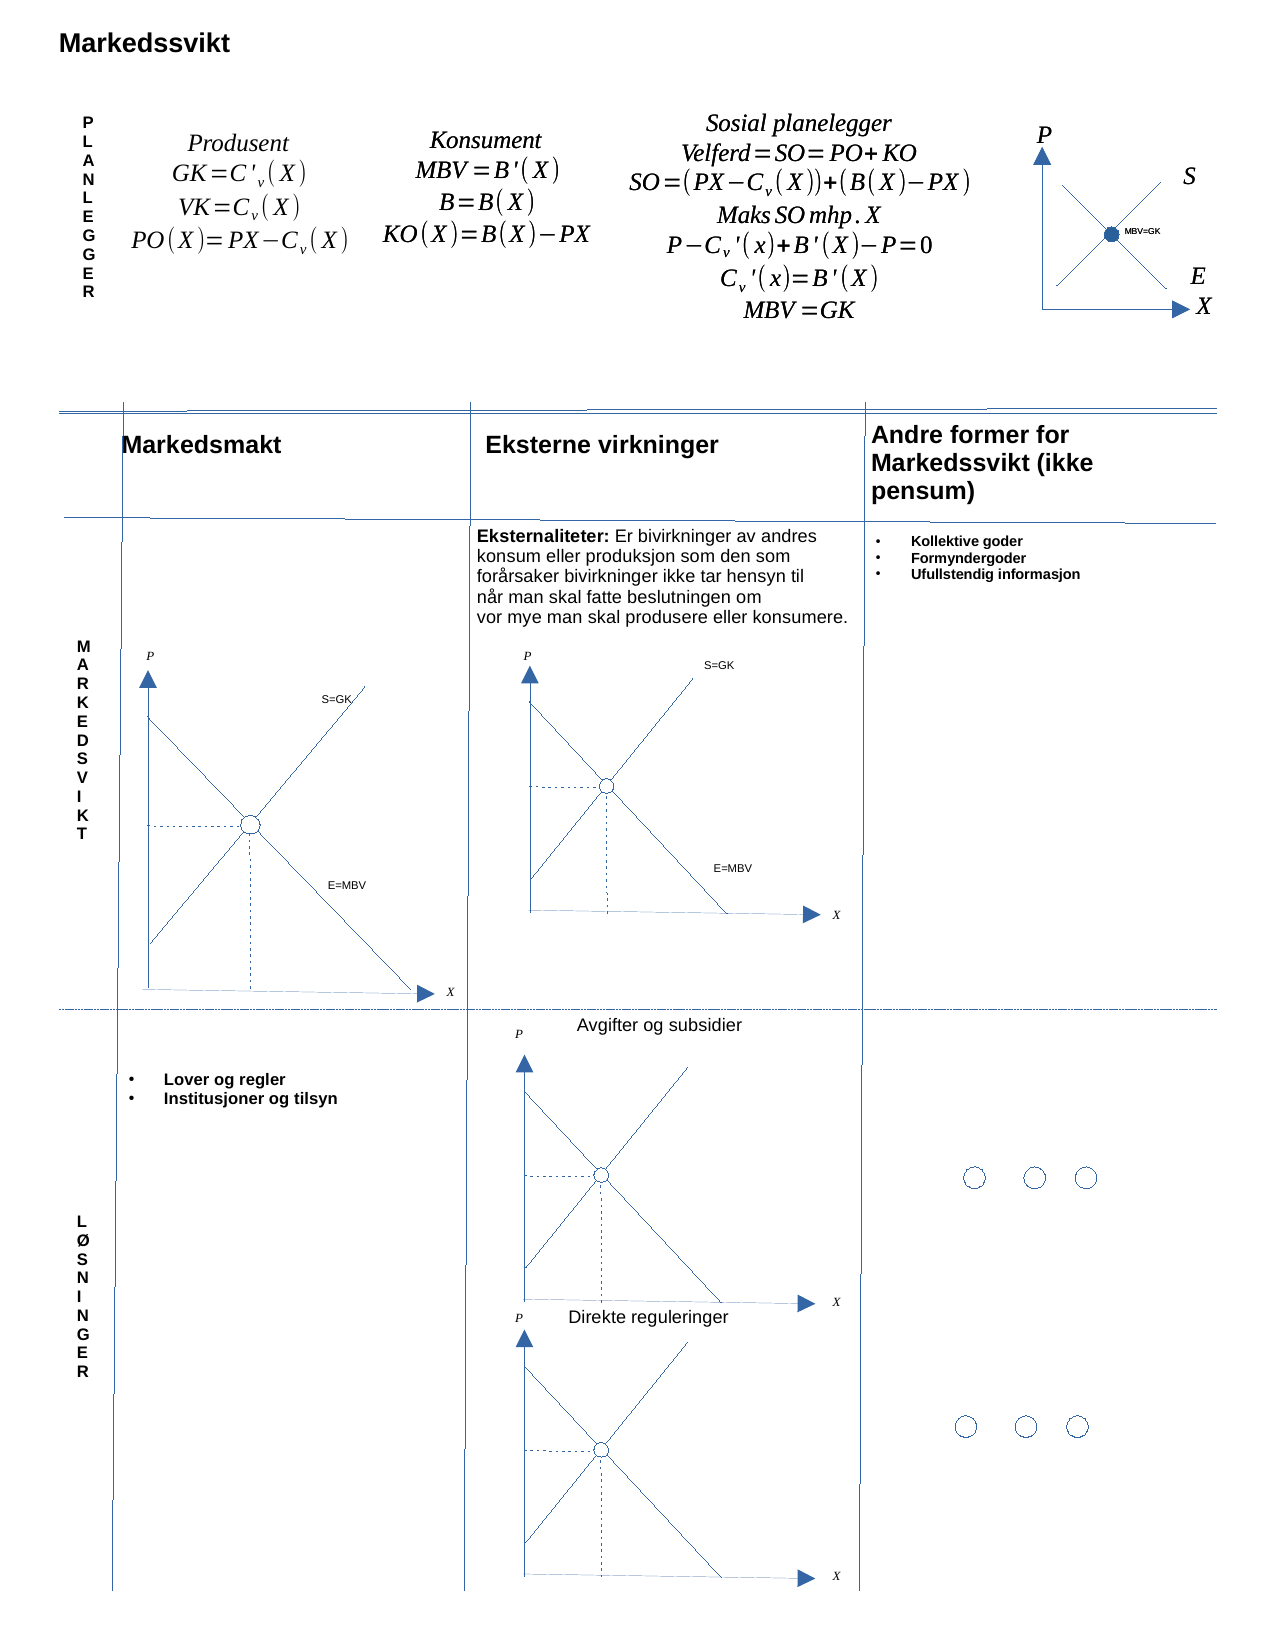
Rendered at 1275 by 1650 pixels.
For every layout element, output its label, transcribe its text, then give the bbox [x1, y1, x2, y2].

text_box Eksternaliteter: Er bivirkninger av andres konsum eller produksjon som den som forårsaker bivirkninger ikke tar hensyn til når man skal fatte beslutningen om vor mye man skal produsere eller konsumere. [462, 518, 876, 643]
text_box [1075, 1166, 1097, 1189]
text_box Kollektive goder Formyndergoder Ufullstendig informasjon [860, 526, 1275, 867]
chart [145, 649, 155, 664]
text_box MBV=GK [1110, 219, 1205, 255]
text_box M A R K E D S V I K T [62, 629, 126, 952]
chart [514, 1027, 524, 1042]
text_box [1015, 1415, 1037, 1438]
chart [1177, 162, 1204, 191]
text_box [593, 1442, 609, 1458]
text_box Avgifter og subsidier [562, 1007, 771, 1050]
text_box L Ø S N I N G E R [62, 1204, 125, 1473]
text_box [1066, 1415, 1089, 1438]
text_box [599, 778, 614, 794]
chart [831, 1295, 843, 1309]
text_box E=MBV [313, 872, 450, 925]
text_box Markedssvikt [44, 20, 473, 87]
text_box [963, 1166, 986, 1189]
text_box E=MBV [699, 855, 836, 908]
text_box S=GK [689, 651, 806, 704]
chart [1188, 292, 1221, 321]
chart [445, 985, 457, 1000]
text_box S=GK [306, 685, 424, 739]
text_box Markedsmakt [106, 423, 383, 486]
text_box P L A N L E G G E R [68, 106, 130, 401]
chart [623, 109, 977, 324]
text_box Eksterne virkninger [470, 423, 854, 486]
chart [831, 908, 843, 923]
chart [514, 1311, 524, 1325]
chart [123, 129, 355, 258]
text_box [593, 1167, 609, 1183]
text_box [1104, 227, 1110, 242]
chart [522, 649, 532, 664]
text_box Direkte reguleringer [553, 1299, 758, 1342]
text_box Andre former for Markedssvikt (ikke pensum) [856, 413, 1152, 526]
text_box [1023, 1166, 1046, 1189]
chart [1029, 121, 1059, 149]
text_box [955, 1415, 977, 1438]
chart [375, 127, 598, 250]
chart [1182, 262, 1213, 291]
text_box [240, 815, 261, 834]
chart [831, 1569, 843, 1584]
text_box Lover og regler Institusjoner og tilsyn [113, 1063, 469, 1331]
